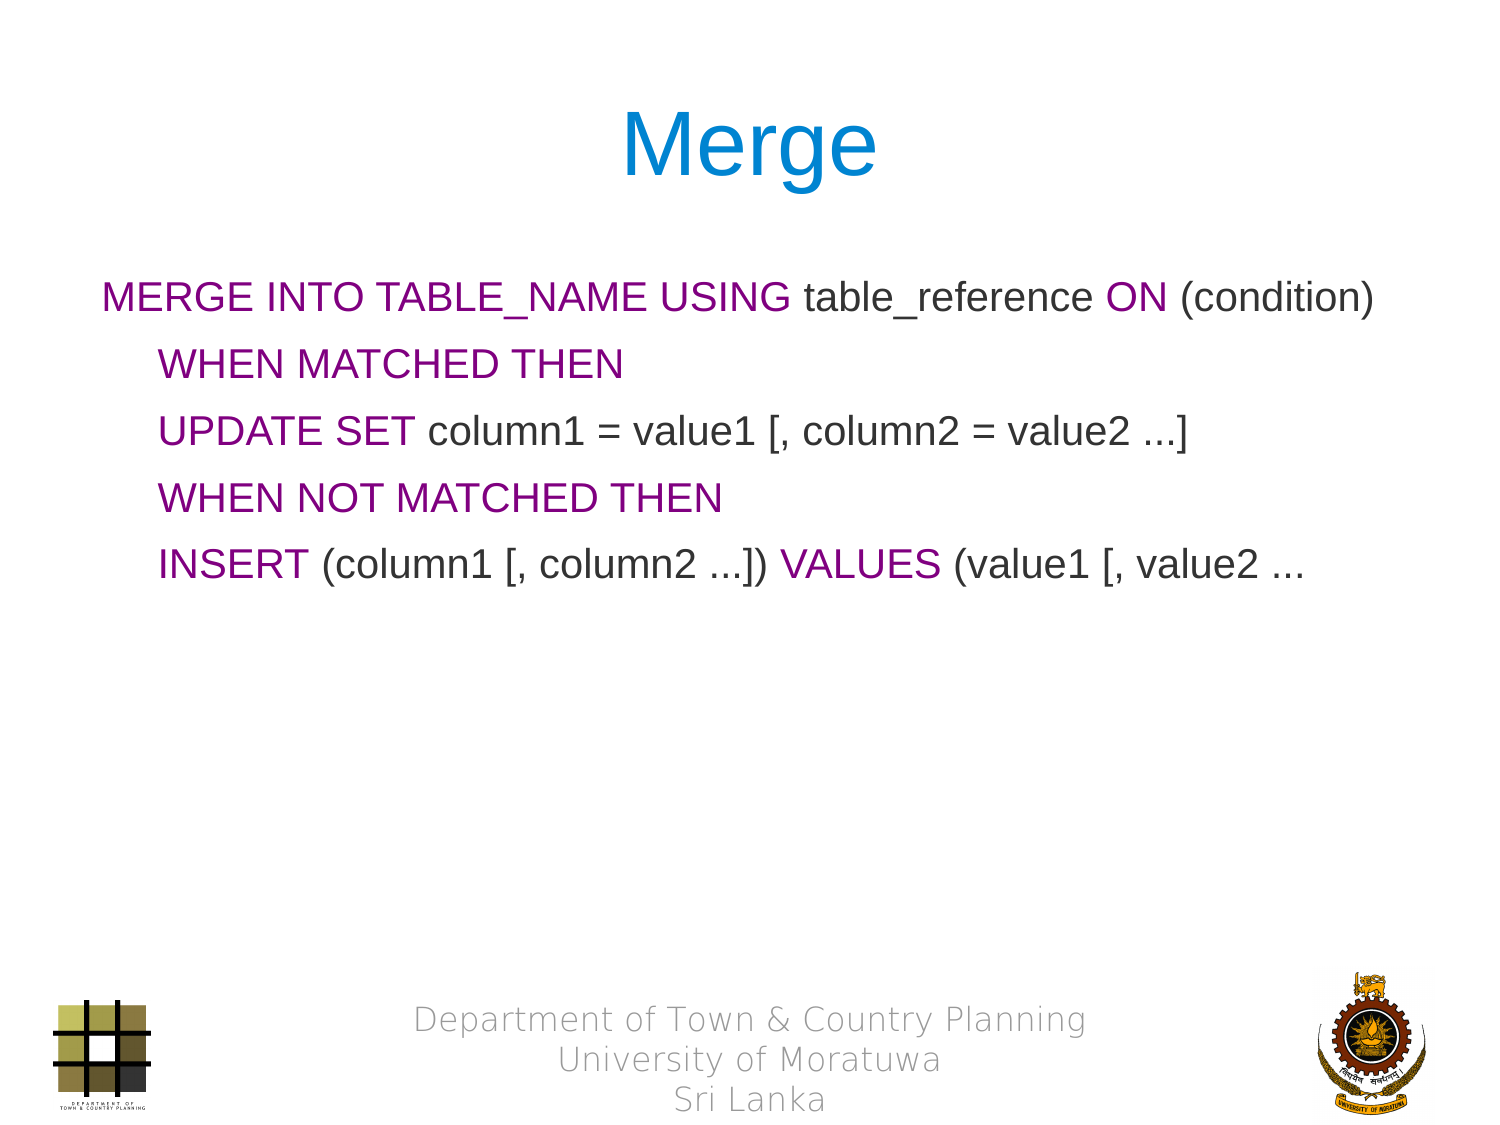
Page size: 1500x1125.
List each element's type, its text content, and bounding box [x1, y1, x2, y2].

list MERGE INTO TABLE_NAME USING table_reference ON (condition) WHEN MATCHED THEN UPDATE SET column1 = value1 [, column2 = value2 ...] WHEN NOT MATCHED THEN INSERT (column1 [, column2 ...]) VALUES (value1 [, value2 ... [75, 262, 1426, 916]
picture [1312, 966, 1435, 1125]
title Merge [75, 45, 1426, 233]
picture [53, 1000, 151, 1110]
